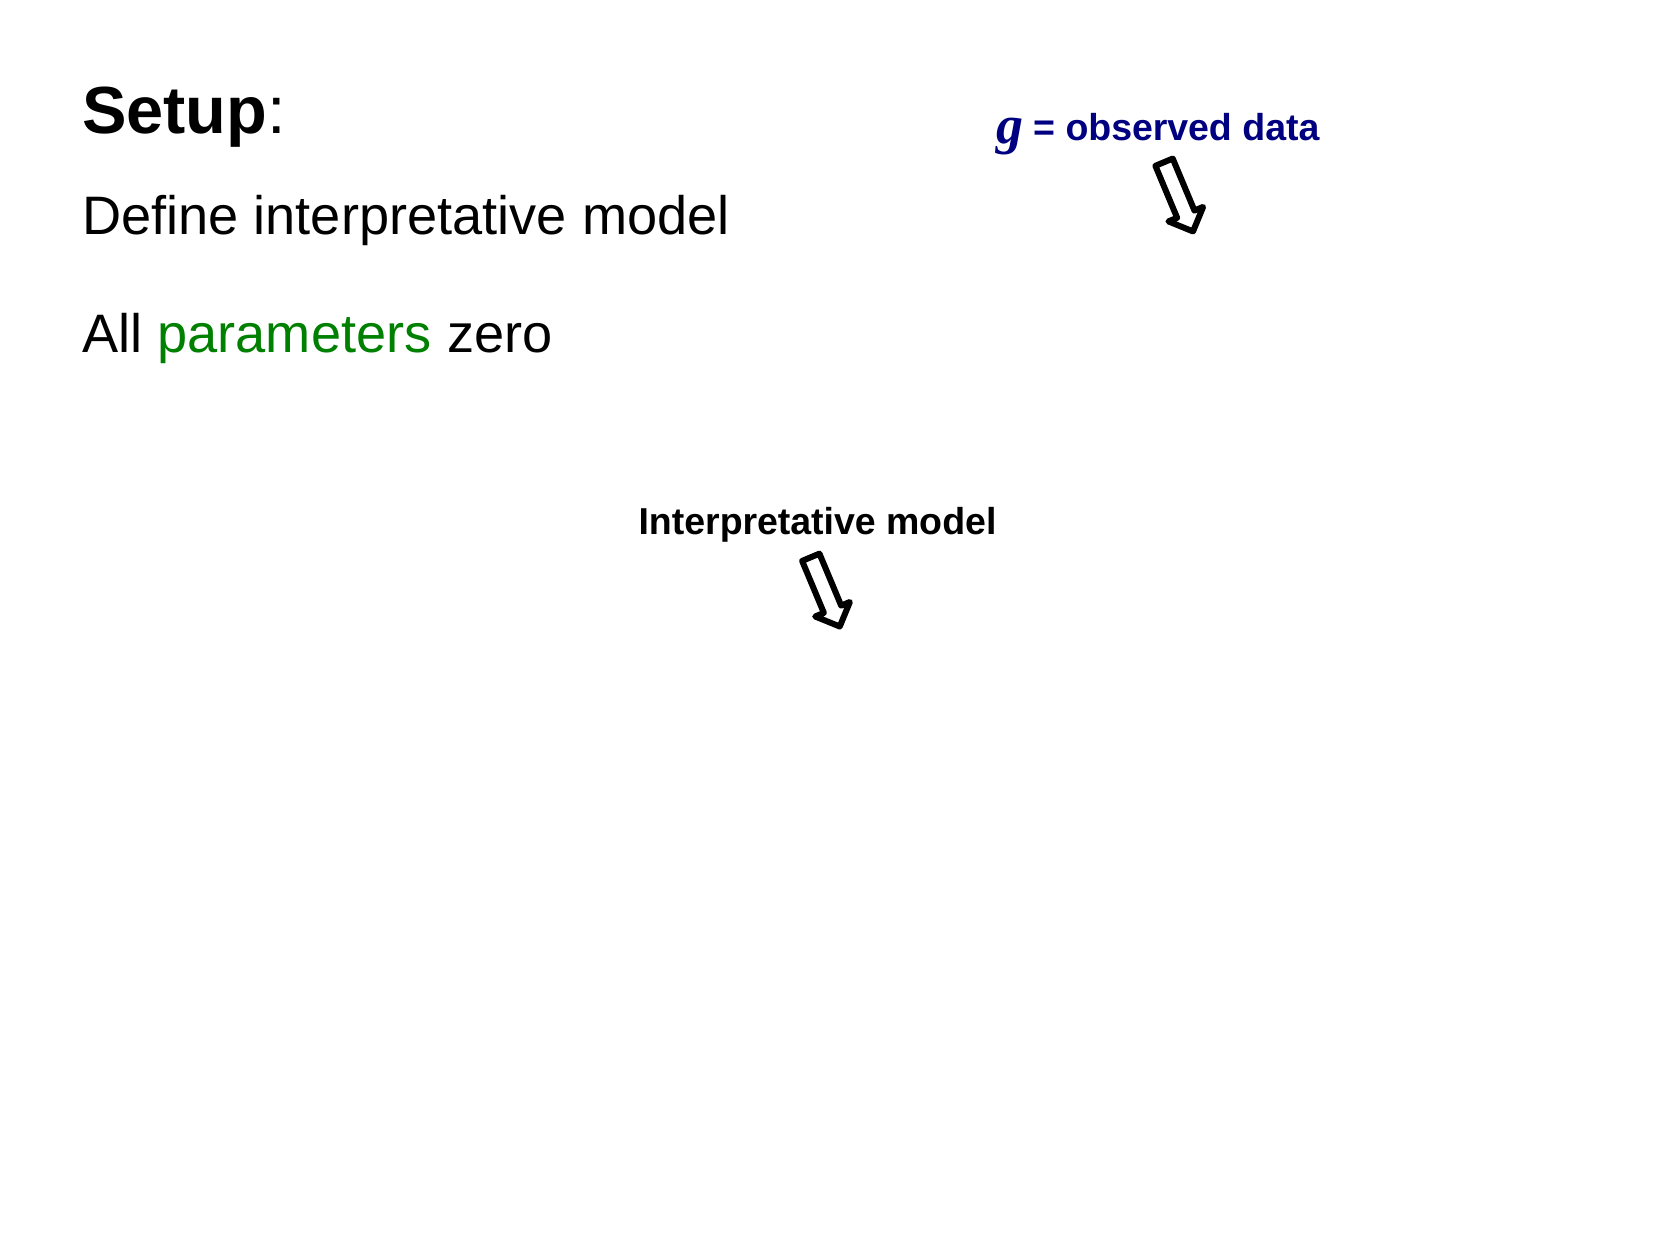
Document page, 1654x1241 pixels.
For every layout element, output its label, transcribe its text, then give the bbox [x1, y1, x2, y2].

text_box Setup: [67, 65, 301, 167]
chart [985, 92, 1030, 162]
text_box = observed data [1018, 98, 1336, 162]
picture [1173, 197, 1196, 226]
text_box All parameters zero [67, 295, 568, 379]
picture [553, 197, 1648, 1235]
text_box Interpretative model [623, 493, 1013, 557]
text_box Define interpretative model [67, 177, 745, 260]
